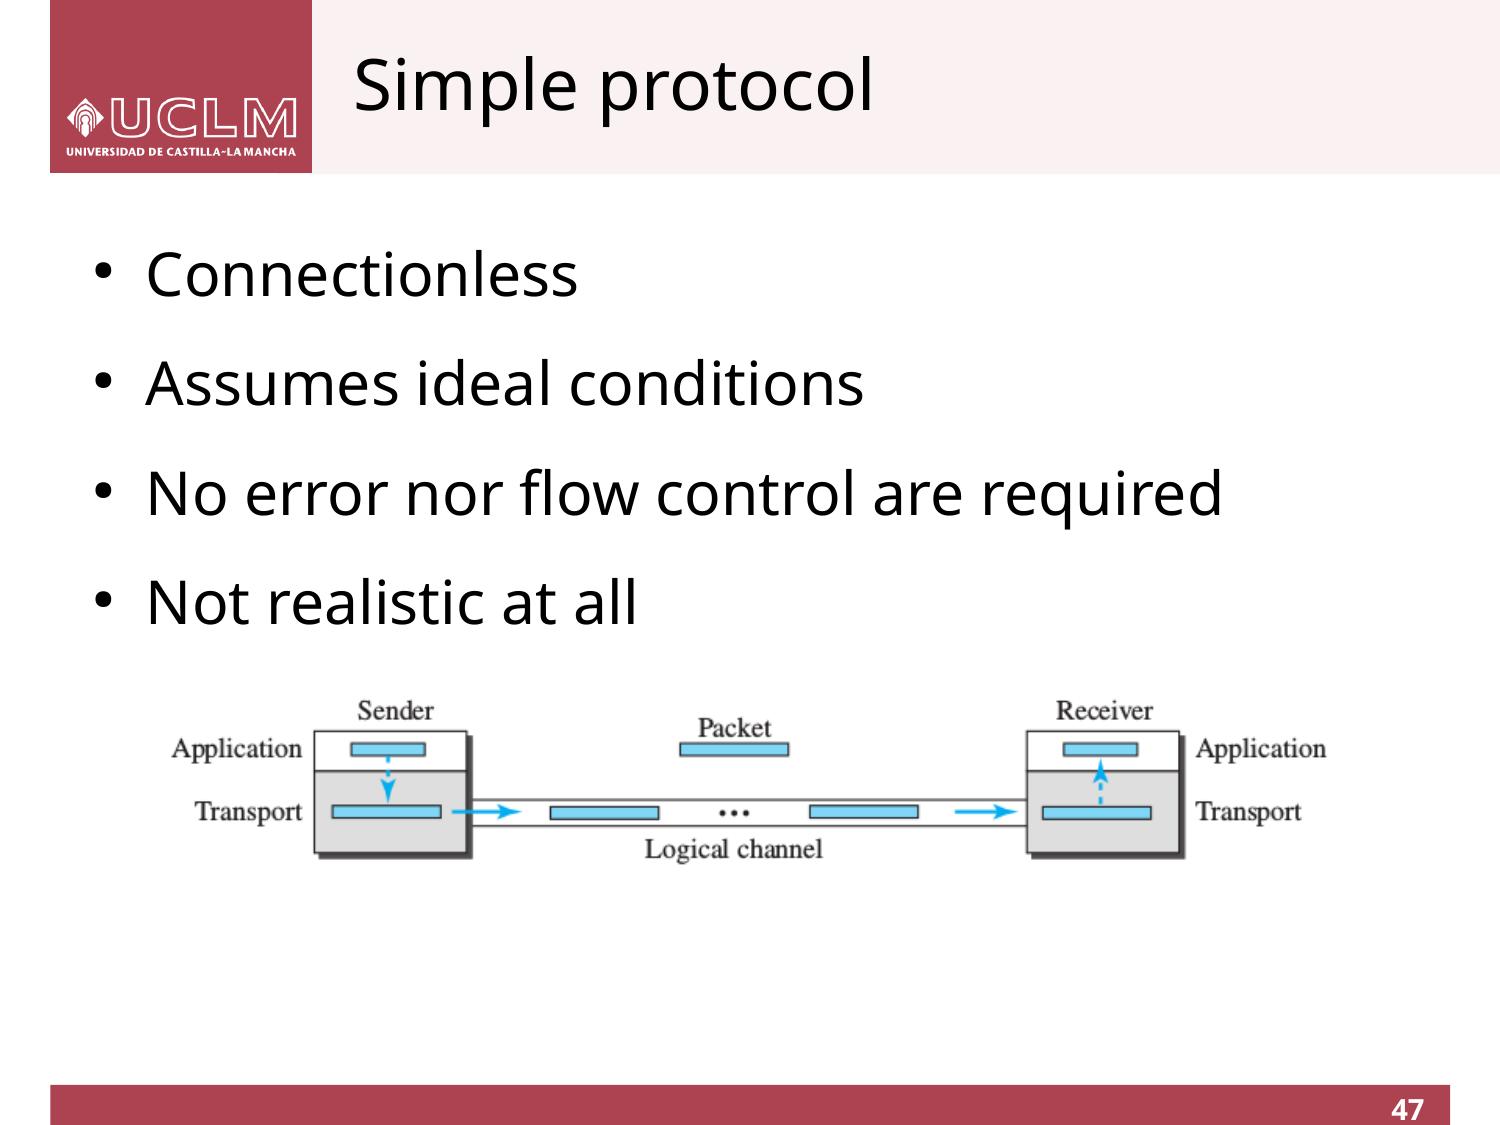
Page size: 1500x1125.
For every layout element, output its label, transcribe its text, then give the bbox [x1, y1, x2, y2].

list Connectionless Assumes ideal conditions No error nor flow control are required Not realistic at all [74, 231, 1425, 884]
picture [50, 0, 312, 173]
picture [170, 690, 1338, 874]
title Simple protocol [353, 6, 1425, 168]
